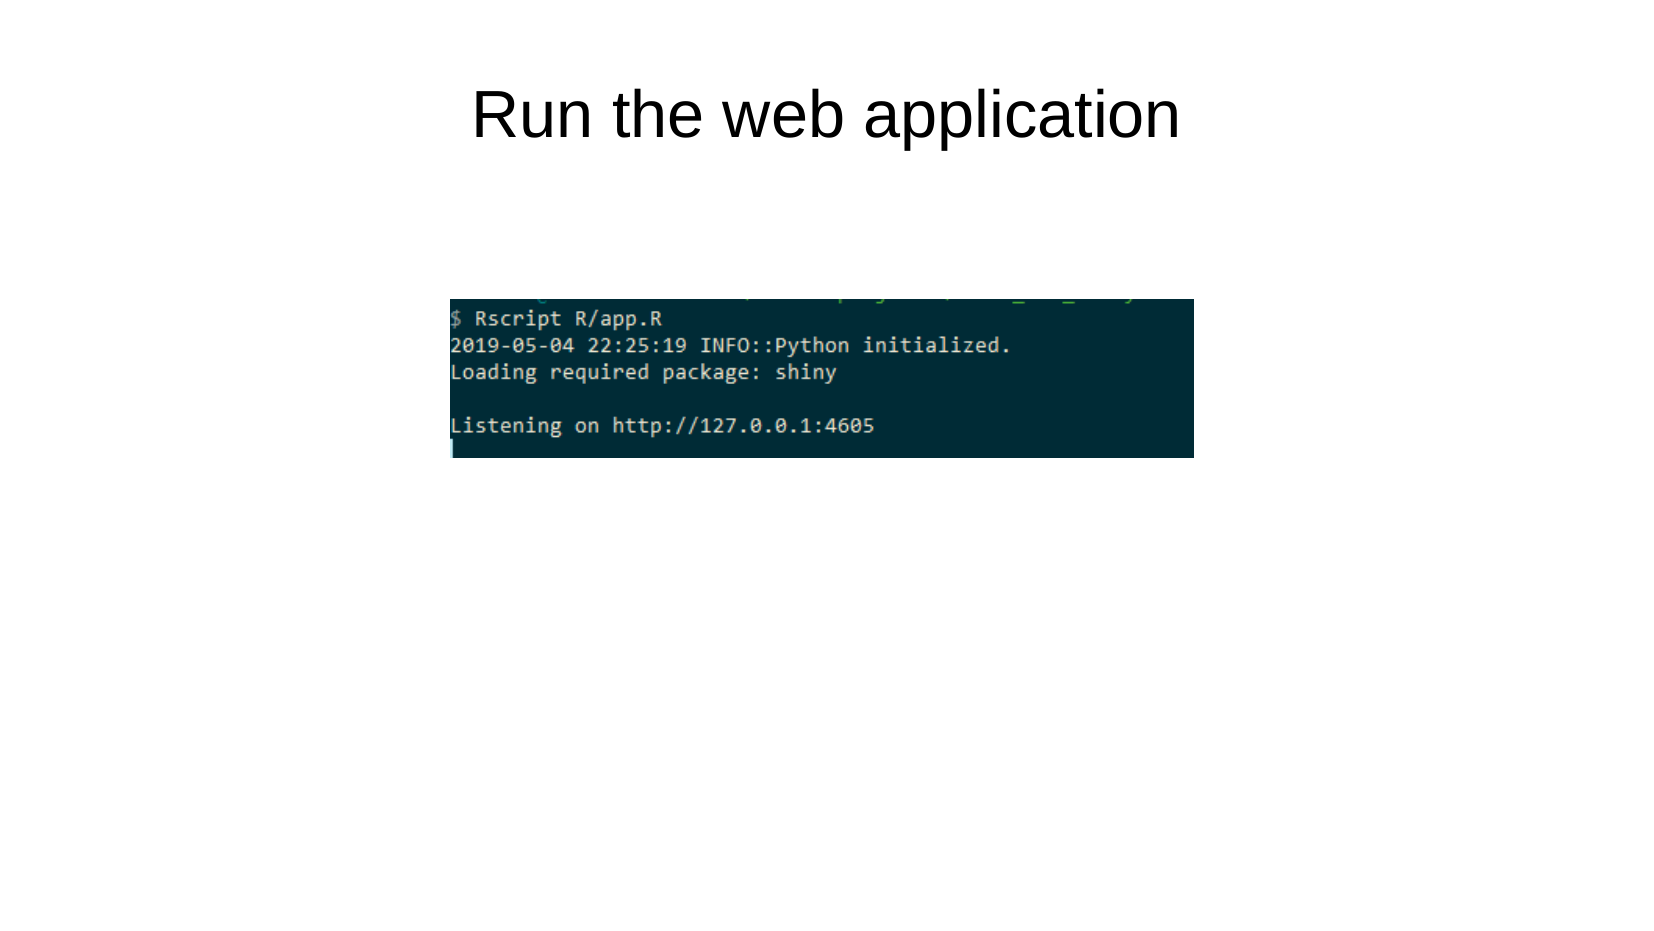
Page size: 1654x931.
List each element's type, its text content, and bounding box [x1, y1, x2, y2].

picture [651, 422, 662, 437]
picture [477, 422, 485, 432]
picture [776, 419, 787, 432]
picture [775, 338, 798, 357]
picture [738, 338, 750, 352]
picture [588, 310, 598, 327]
picture [701, 364, 712, 379]
picture [926, 341, 936, 352]
picture [638, 419, 648, 432]
picture [688, 368, 698, 379]
picture [450, 338, 462, 352]
picture [713, 338, 724, 352]
picture [614, 368, 624, 379]
picture [788, 364, 798, 379]
picture [502, 364, 510, 379]
picture [626, 364, 648, 379]
picture [477, 338, 499, 352]
picture [751, 419, 762, 432]
picture [450, 310, 461, 328]
picture [976, 337, 998, 352]
picture [463, 368, 485, 379]
picture [726, 368, 737, 383]
picture [777, 368, 785, 379]
picture [702, 338, 710, 352]
picture [527, 417, 535, 432]
picture [527, 338, 535, 352]
picture [802, 419, 811, 432]
picture [527, 310, 535, 325]
picture [588, 368, 598, 379]
picture [577, 422, 598, 432]
picture [488, 419, 498, 432]
picture [602, 364, 610, 379]
picture [952, 337, 961, 352]
picture [613, 315, 637, 330]
picture [626, 419, 635, 432]
picture [664, 338, 674, 352]
picture [714, 419, 724, 432]
picture [576, 312, 587, 325]
picture [802, 364, 810, 379]
picture [513, 368, 523, 379]
title Run the web application [82, 37, 1571, 193]
picture [551, 422, 562, 437]
picture [589, 338, 612, 352]
picture [727, 419, 736, 432]
picture [551, 312, 560, 325]
picture [514, 315, 524, 325]
picture [914, 337, 923, 352]
picture [813, 337, 823, 352]
picture [453, 365, 461, 379]
picture [902, 338, 910, 352]
picture [864, 337, 873, 352]
picture [464, 417, 473, 432]
picture [538, 422, 548, 432]
picture [526, 368, 537, 383]
picture [600, 315, 610, 325]
picture [501, 422, 523, 432]
picture [825, 419, 873, 432]
picture [813, 368, 823, 379]
picture [702, 419, 711, 432]
picture [613, 417, 623, 432]
picture [689, 417, 698, 434]
picture [476, 312, 498, 325]
picture [964, 341, 973, 352]
picture [663, 368, 685, 383]
picture [826, 368, 837, 383]
picture [889, 337, 898, 352]
picture [651, 312, 662, 325]
picture [538, 315, 549, 330]
picture [501, 315, 510, 325]
picture [827, 341, 848, 352]
picture [677, 338, 687, 350]
picture [939, 337, 948, 352]
picture [463, 338, 474, 352]
picture [552, 368, 585, 383]
picture [676, 417, 685, 434]
picture [713, 368, 723, 379]
picture [488, 364, 498, 379]
picture [738, 368, 749, 379]
picture [727, 338, 735, 352]
picture [453, 419, 461, 432]
picture [551, 338, 574, 352]
picture [626, 338, 648, 352]
picture [802, 338, 810, 352]
picture [514, 338, 524, 352]
picture [876, 341, 886, 352]
